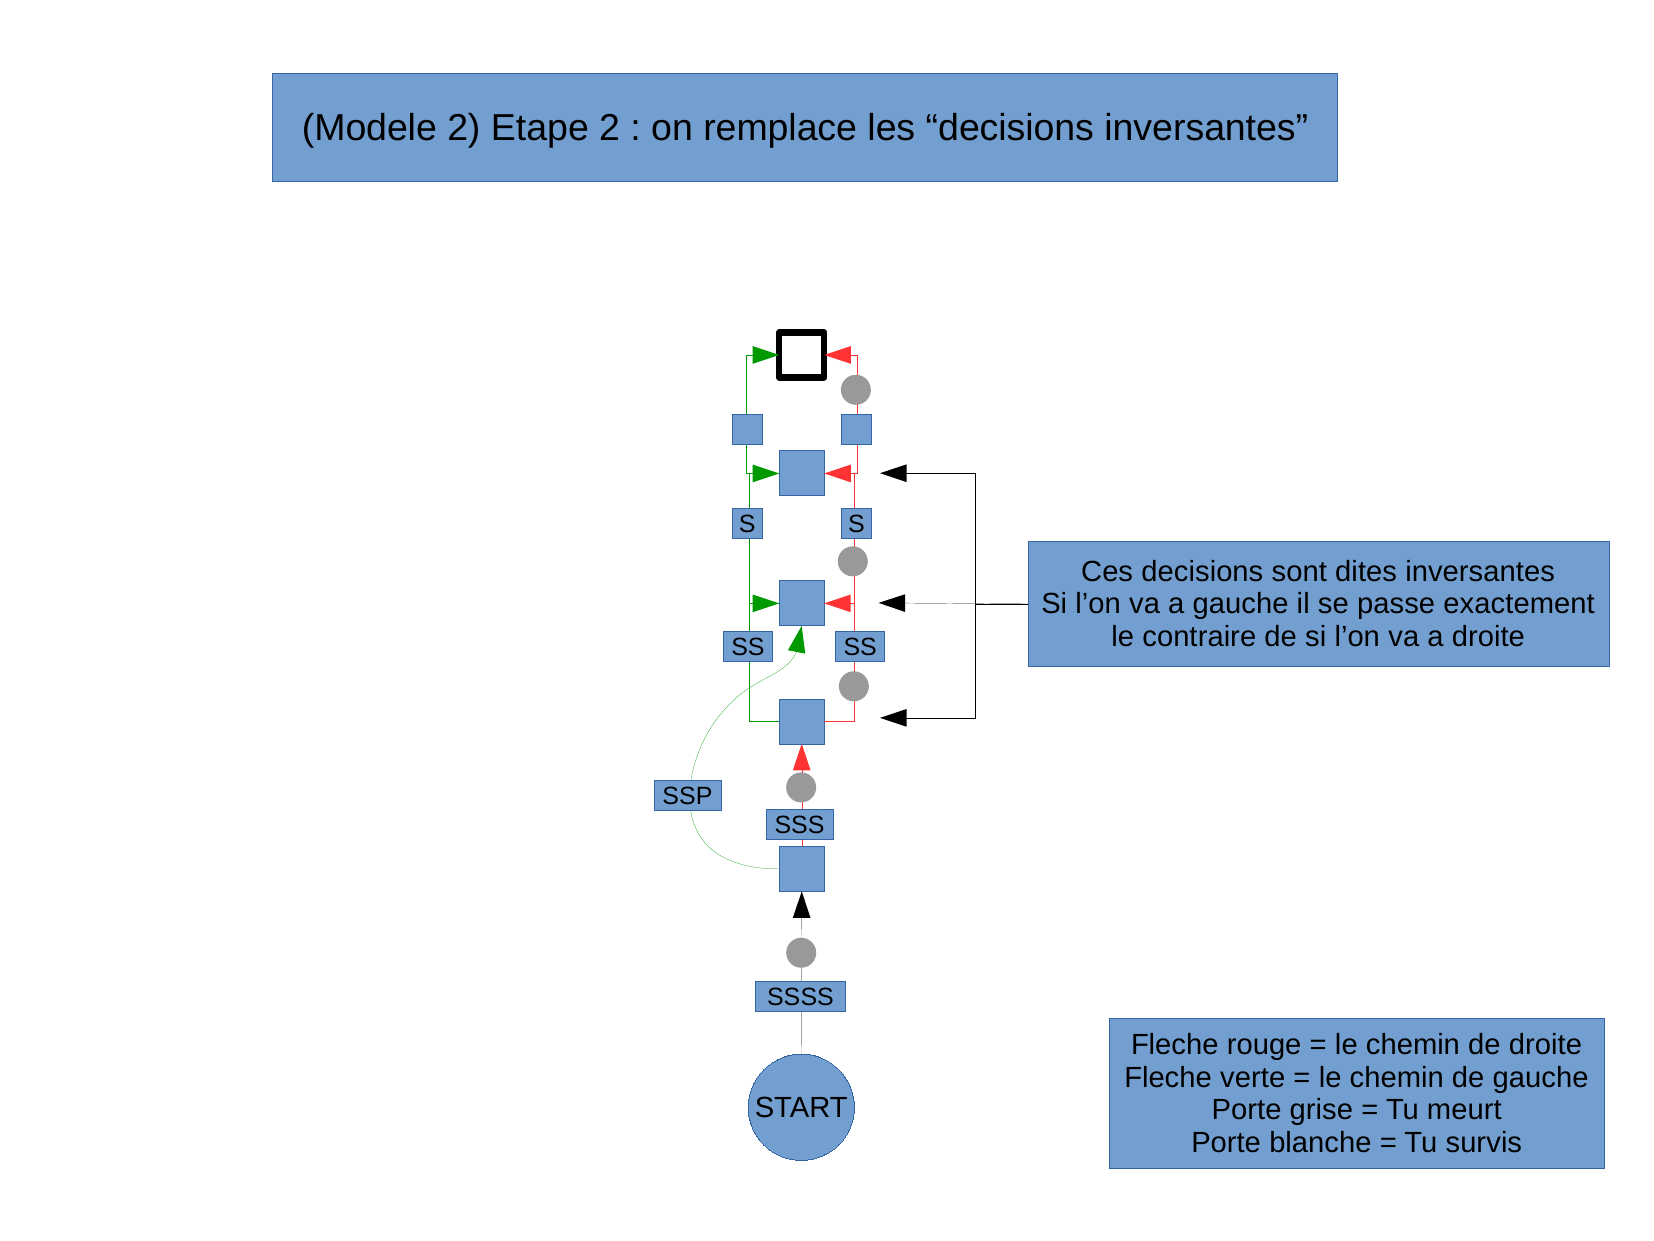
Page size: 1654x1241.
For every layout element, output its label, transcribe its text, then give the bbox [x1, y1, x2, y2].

text_box SSS [766, 809, 834, 840]
text_box [779, 699, 825, 745]
text_box (Modele 2) Etape 2 : on remplace les “decisions inversantes” [272, 73, 1338, 182]
text_box [779, 450, 825, 496]
text_box SSP [654, 780, 722, 811]
text_box [779, 332, 825, 378]
text_box SS [723, 631, 773, 662]
text_box [779, 580, 825, 626]
text_box Fleche rouge = le chemin de droite Fleche verte = le chemin de gauche Porte grise = Tu meurt Porte blanche = Tu survis [1109, 1018, 1605, 1169]
text_box START [748, 1054, 855, 1161]
text_box Ces decisions sont dites inversantes Si l’on va a gauche il se passe exactement le contraire de si l’on va a droite [1028, 541, 1610, 667]
text_box S [732, 508, 763, 539]
text_box [732, 414, 763, 445]
text_box [786, 772, 817, 803]
text_box [841, 414, 872, 445]
text_box S [841, 508, 872, 539]
text_box SS [835, 631, 885, 662]
text_box SSSS [755, 981, 846, 1012]
text_box [786, 937, 817, 968]
text_box [838, 671, 869, 702]
text_box [837, 546, 868, 577]
text_box [840, 374, 871, 405]
text_box [779, 846, 825, 892]
